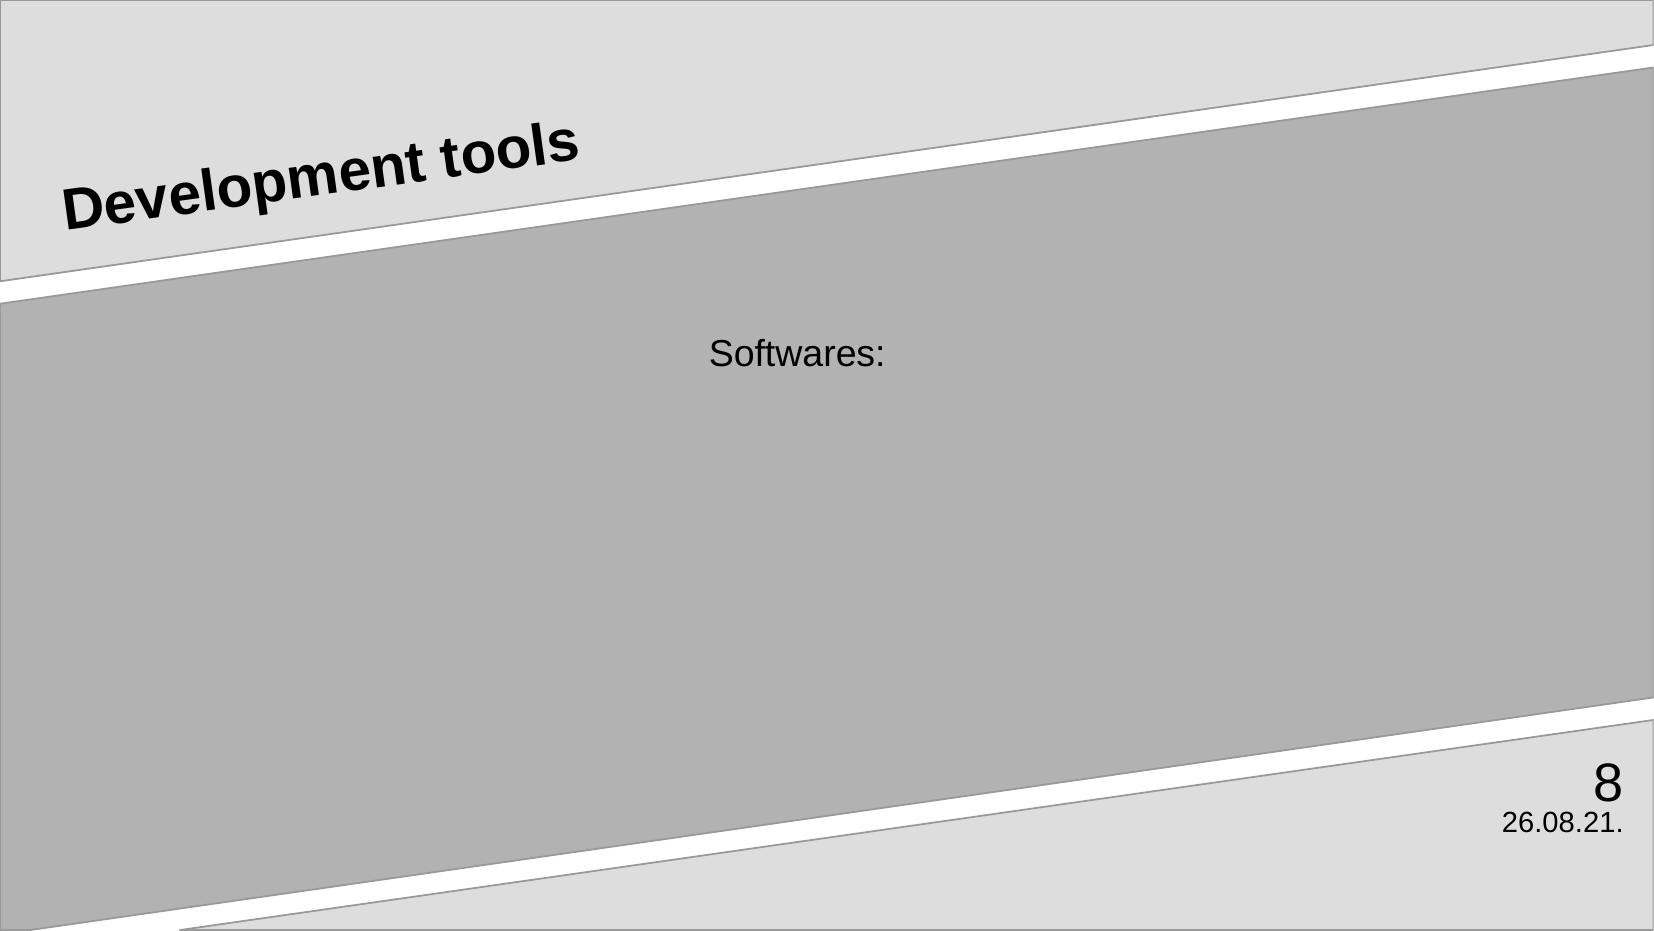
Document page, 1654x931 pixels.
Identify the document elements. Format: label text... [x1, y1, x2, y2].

text_box Softwares: [29, 324, 1565, 424]
title Development tools [0, 0, 1063, 299]
